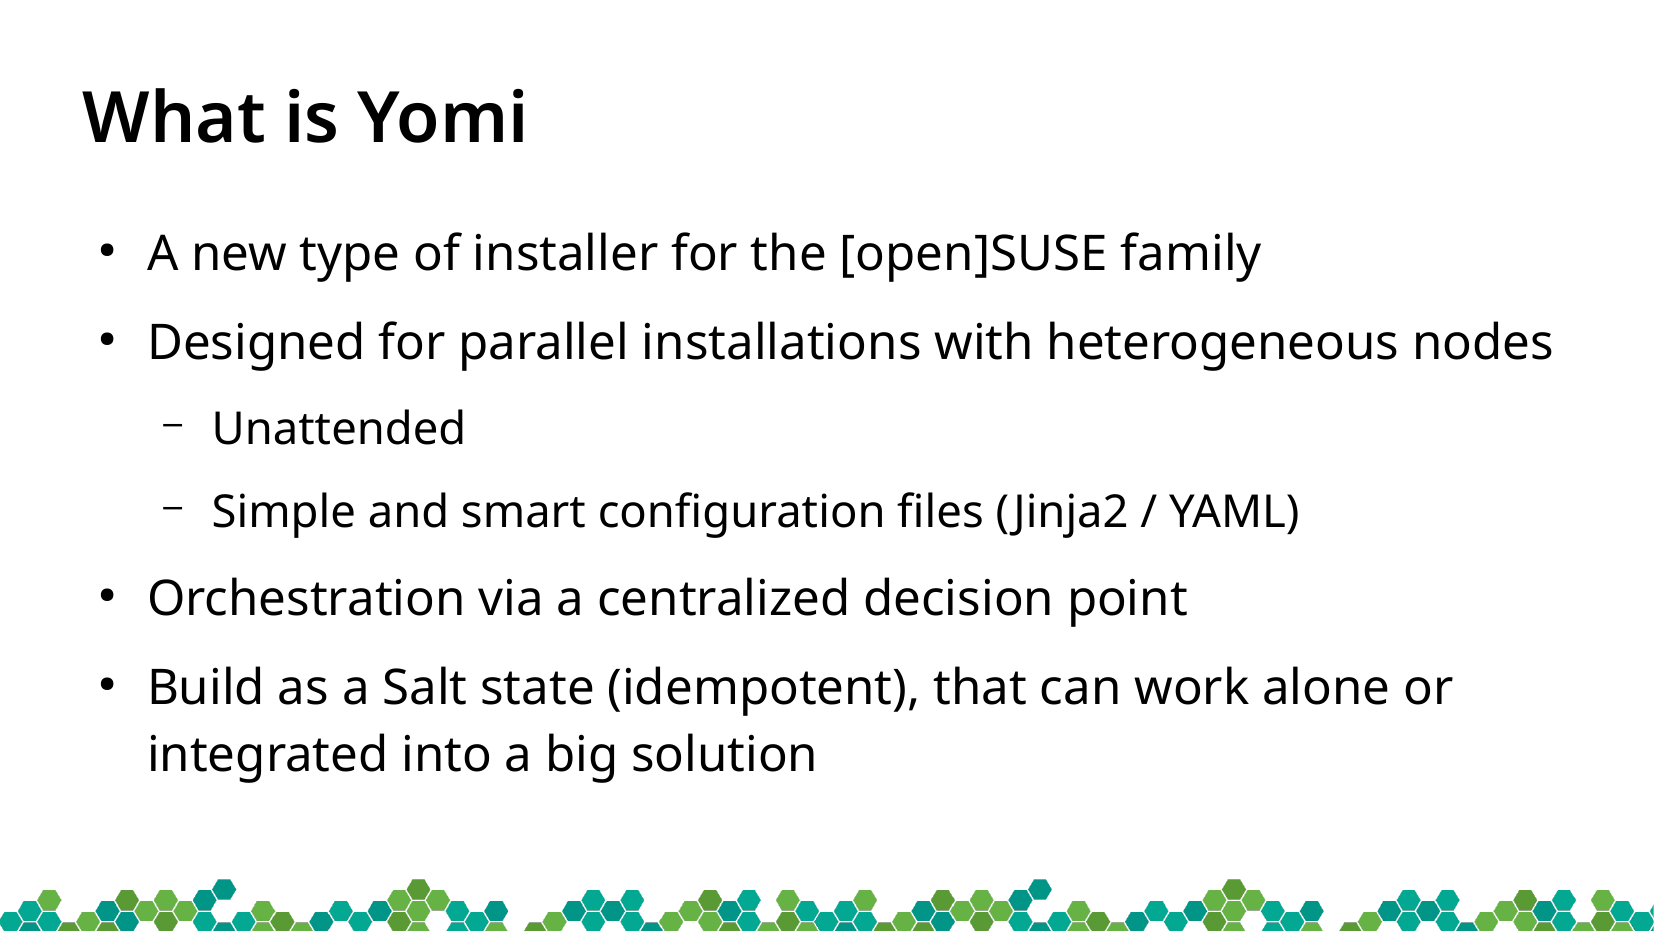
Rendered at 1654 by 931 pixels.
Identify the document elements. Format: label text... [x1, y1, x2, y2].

title What is Yomi [82, 37, 1571, 193]
list A new type of installer for the [open]SUSE family Designed for parallel installations with heterogeneous nodes Unattended Simple and smart configuration files (Jinja2 / YAML) Orchestration via a centralized decision point Build as a Salt state (idempotent), that can work alone or integrated into a big solution [82, 217, 1571, 855]
picture [0, 871, 1654, 931]
